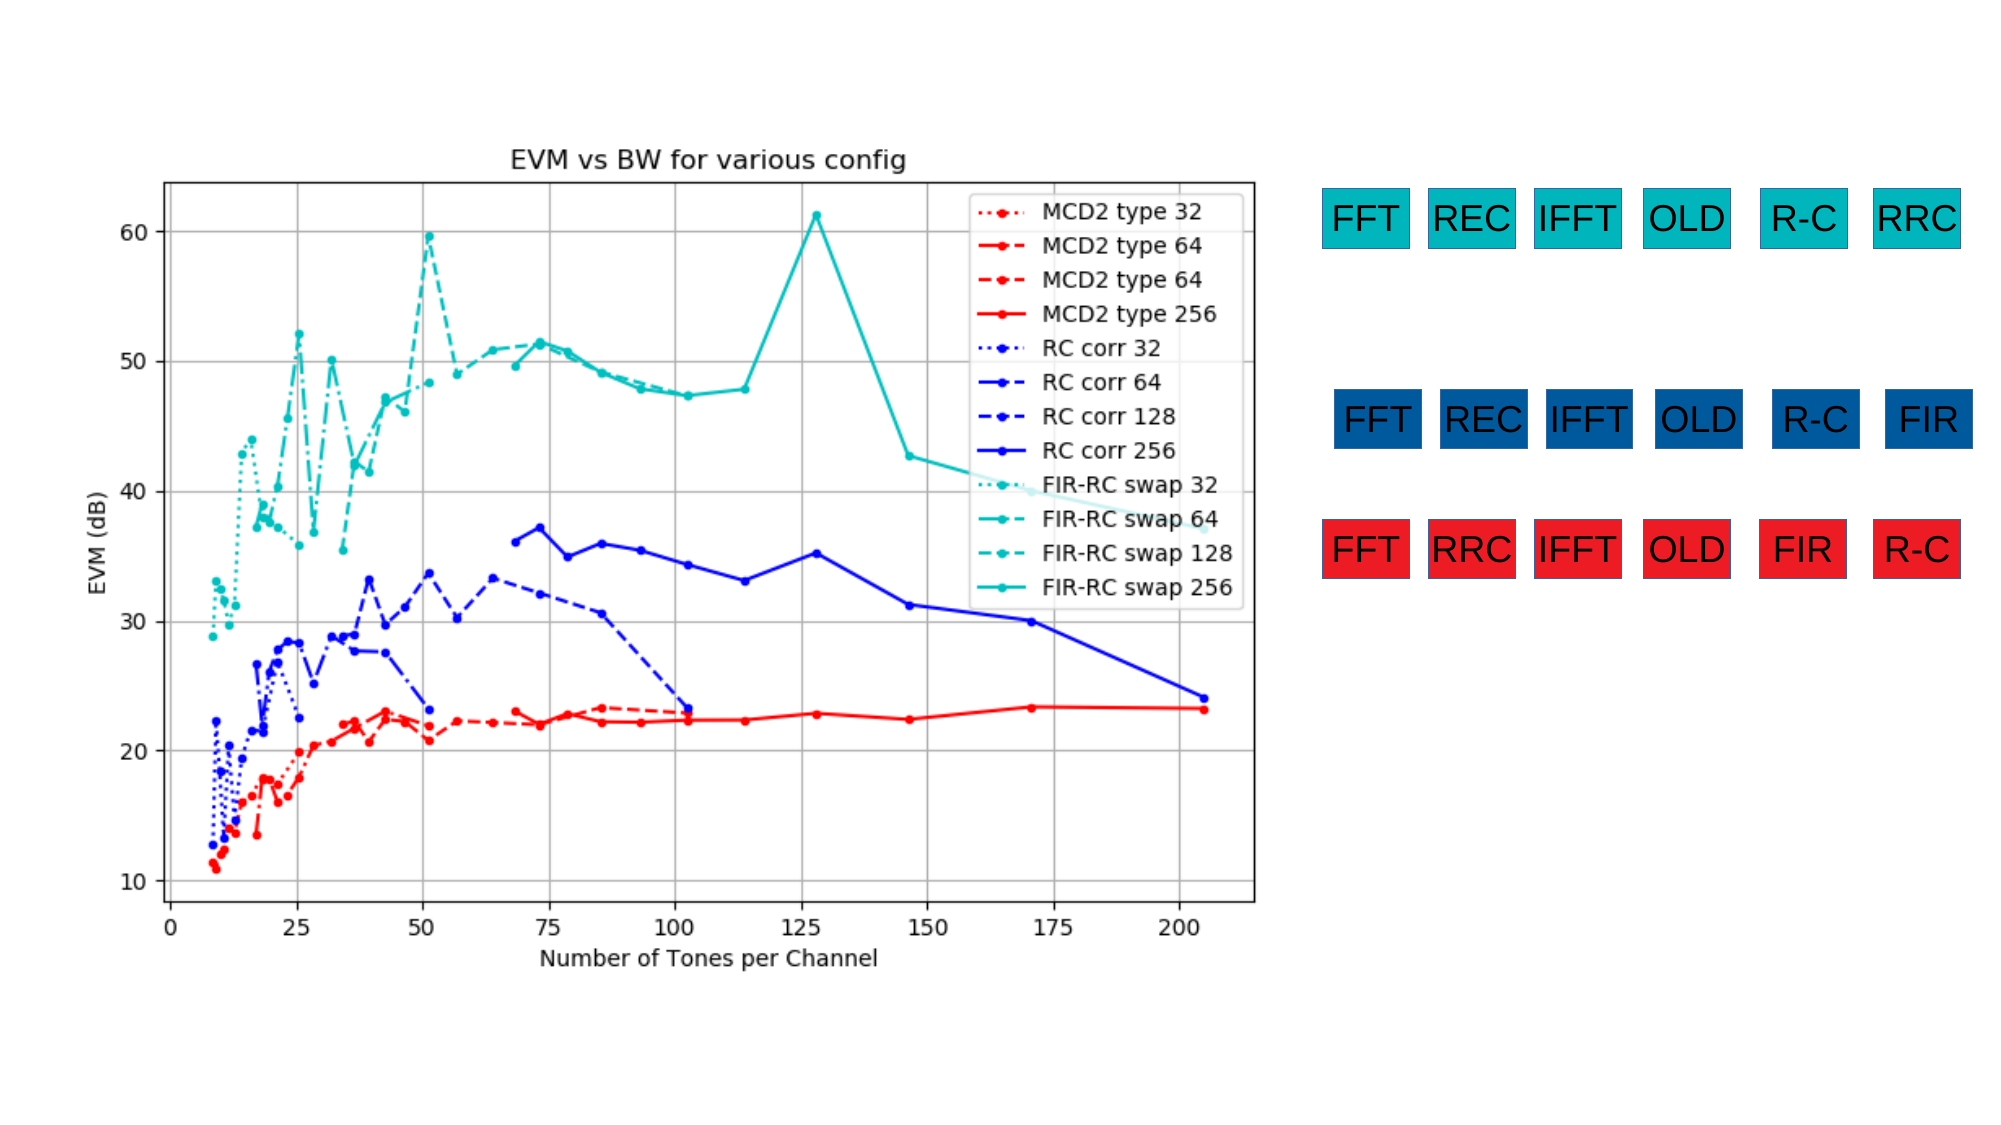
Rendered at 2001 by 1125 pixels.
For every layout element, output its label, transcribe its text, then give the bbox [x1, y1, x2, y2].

text_box IFFT [1534, 519, 1622, 579]
text_box FFT [1334, 389, 1422, 449]
text_box IFFT [1546, 389, 1633, 449]
text_box IFFT [1534, 188, 1622, 249]
text_box FFT [1322, 188, 1410, 249]
text_box FIR [1759, 519, 1847, 579]
text_box FFT [1322, 519, 1410, 579]
text_box OLD [1643, 519, 1731, 579]
text_box R-C [1760, 188, 1848, 249]
text_box REC [1428, 188, 1516, 249]
picture [0, 70, 1394, 1004]
text_box RRC [1428, 519, 1516, 579]
text_box OLD [1643, 188, 1731, 249]
text_box RRC [1873, 188, 1961, 249]
text_box R-C [1873, 519, 1961, 579]
text_box REC [1440, 389, 1528, 449]
text_box OLD [1655, 389, 1743, 449]
text_box R-C [1772, 389, 1860, 449]
text_box FIR [1885, 389, 1973, 449]
